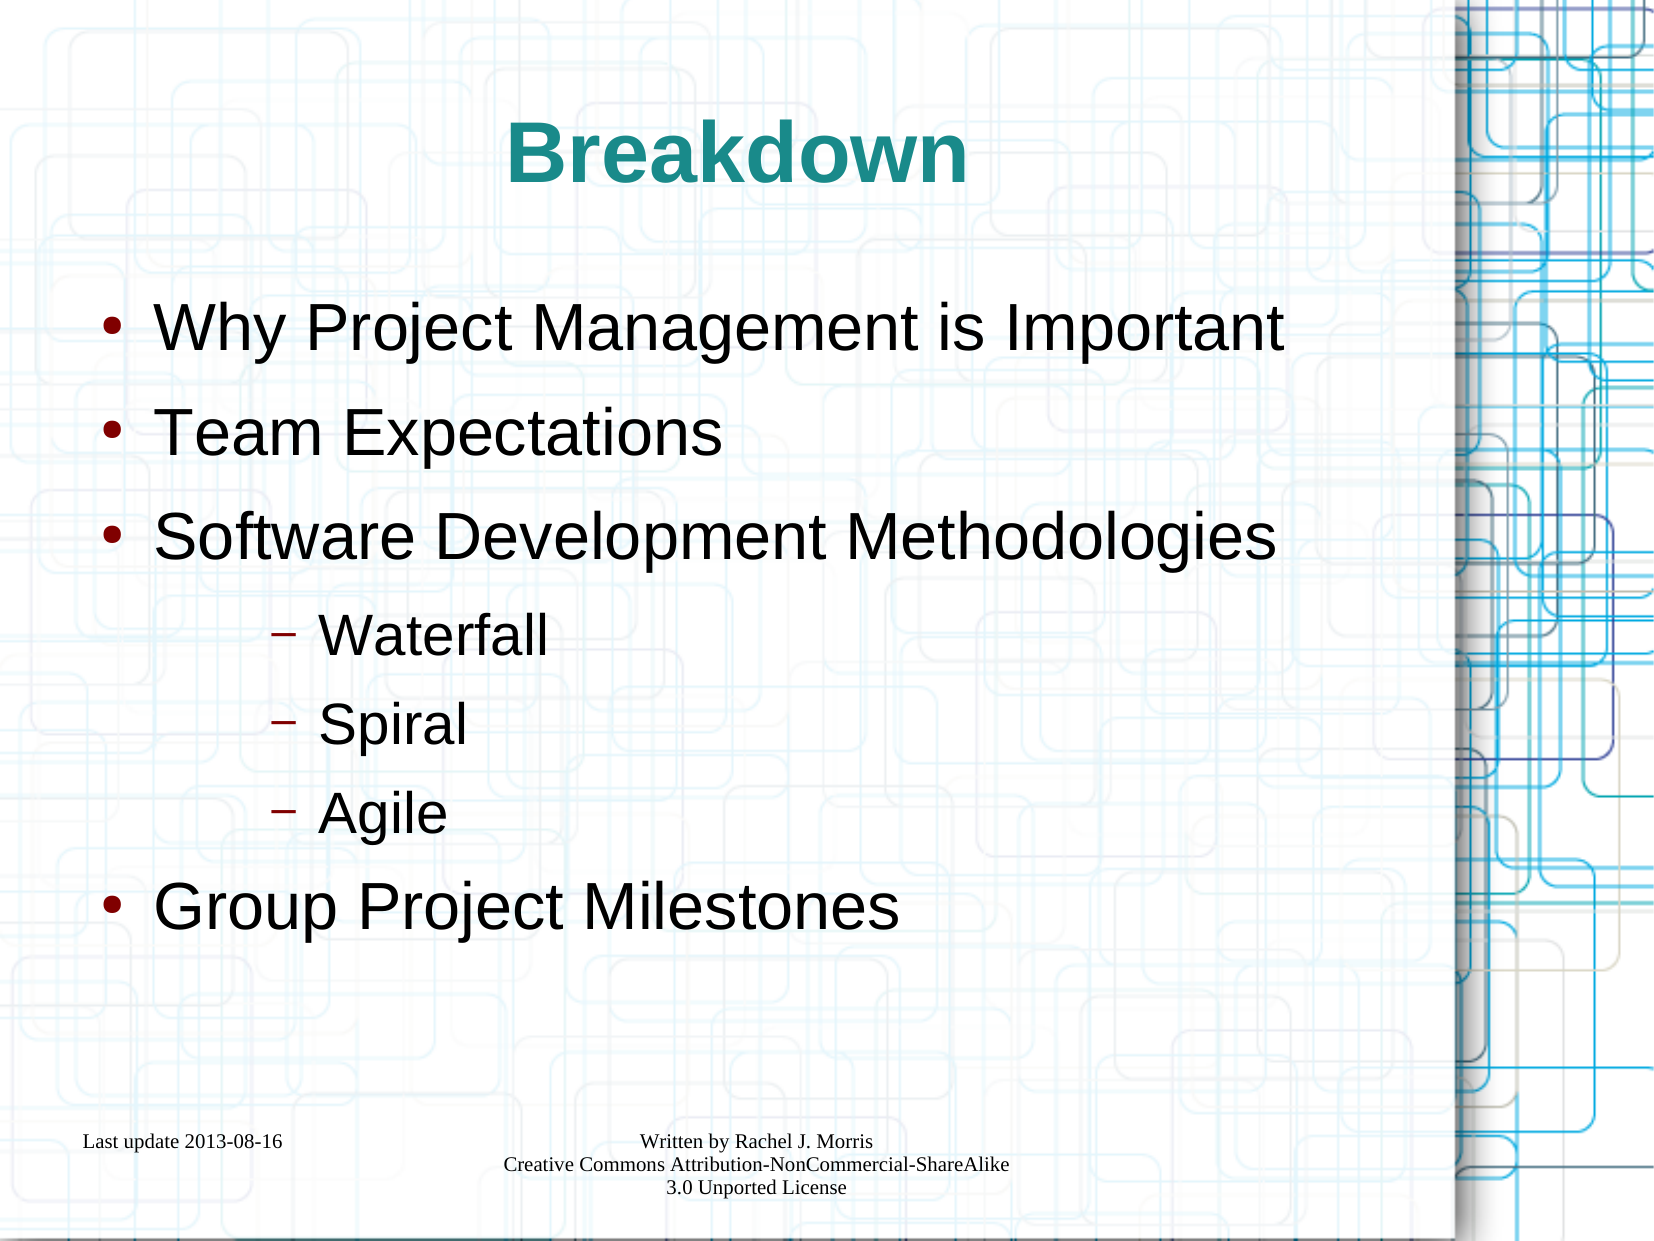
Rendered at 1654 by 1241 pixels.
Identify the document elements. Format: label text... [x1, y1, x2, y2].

picture [0, 0, 1654, 1241]
list Why Project Management is Important Team Expectations Software Development Methodologies Waterfall Spiral Agile Group Project Milestones [82, 290, 1418, 1010]
title Breakdown [59, 49, 1418, 257]
